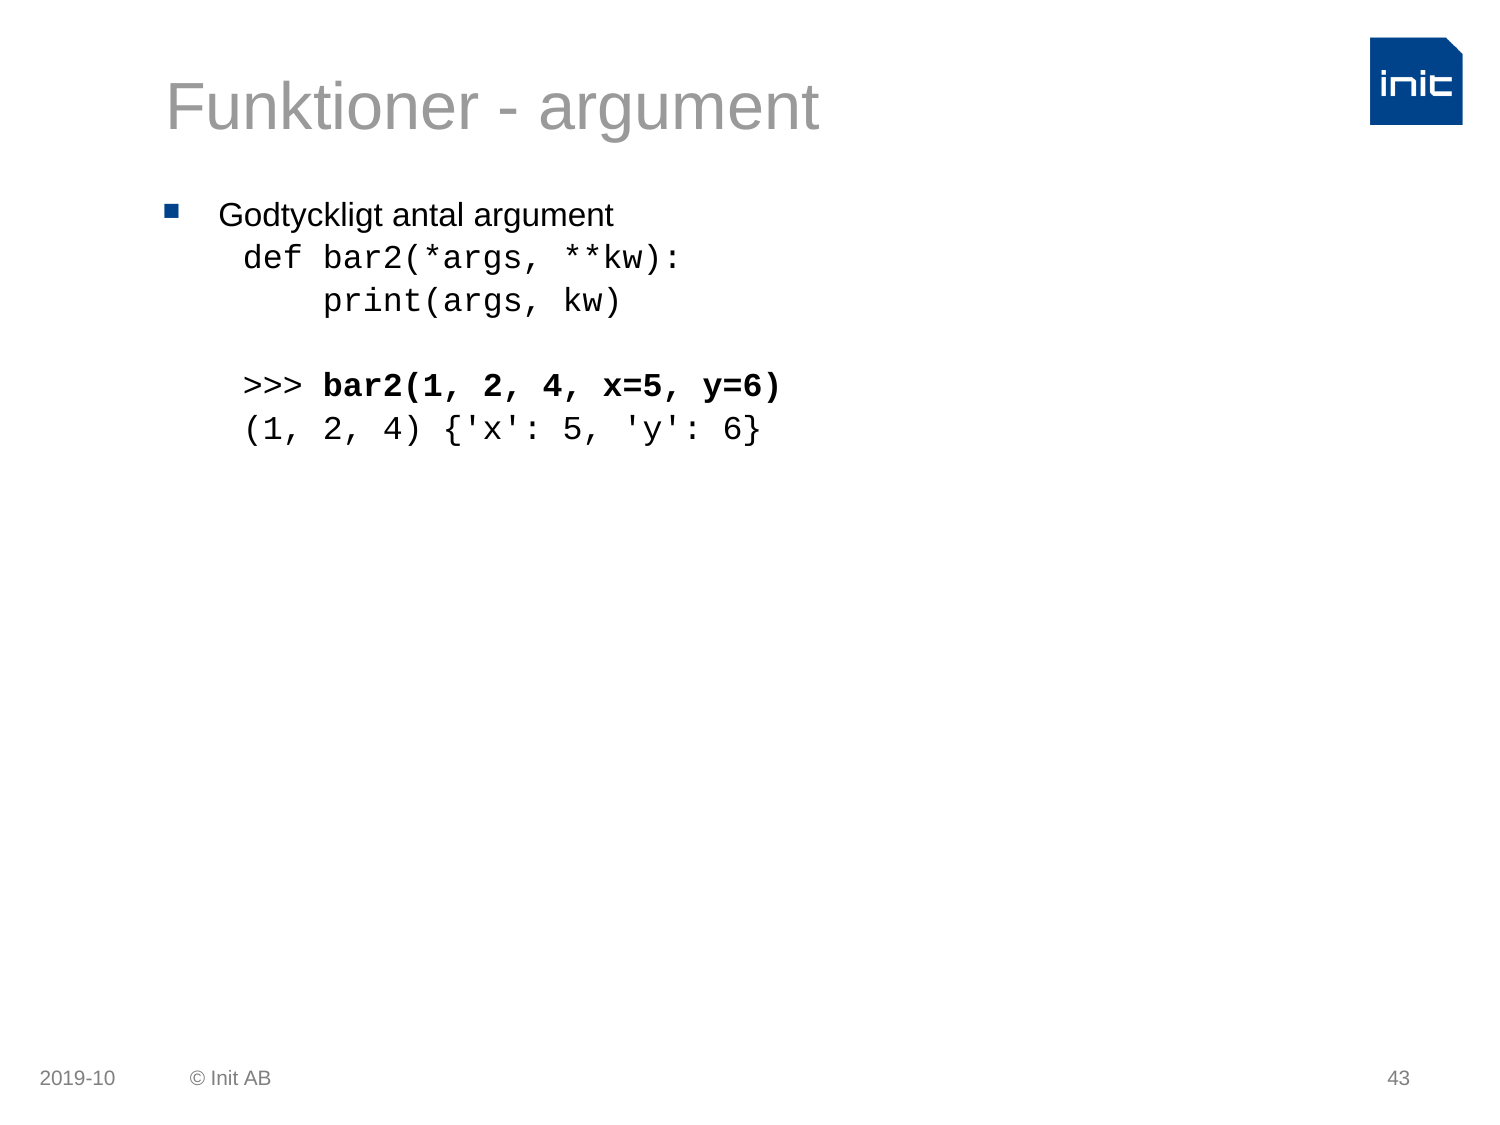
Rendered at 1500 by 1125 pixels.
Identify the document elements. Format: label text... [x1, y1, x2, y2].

text_box 2019-10 [24, 1037, 151, 1098]
text_box <nummer> [1350, 1037, 1426, 1098]
text_box Godtyckligt antal argument def bar2(*args, **kw): print(args, kw) >>> bar2(1, 2, 4, x=5, y=6) (1, 2, 4) {'x': 5, 'y': 6} [150, 189, 1351, 963]
picture [1370, 37, 1463, 125]
text_box Funktioner - argument [150, 0, 1351, 151]
text_box © Init AB [174, 1037, 1326, 1098]
